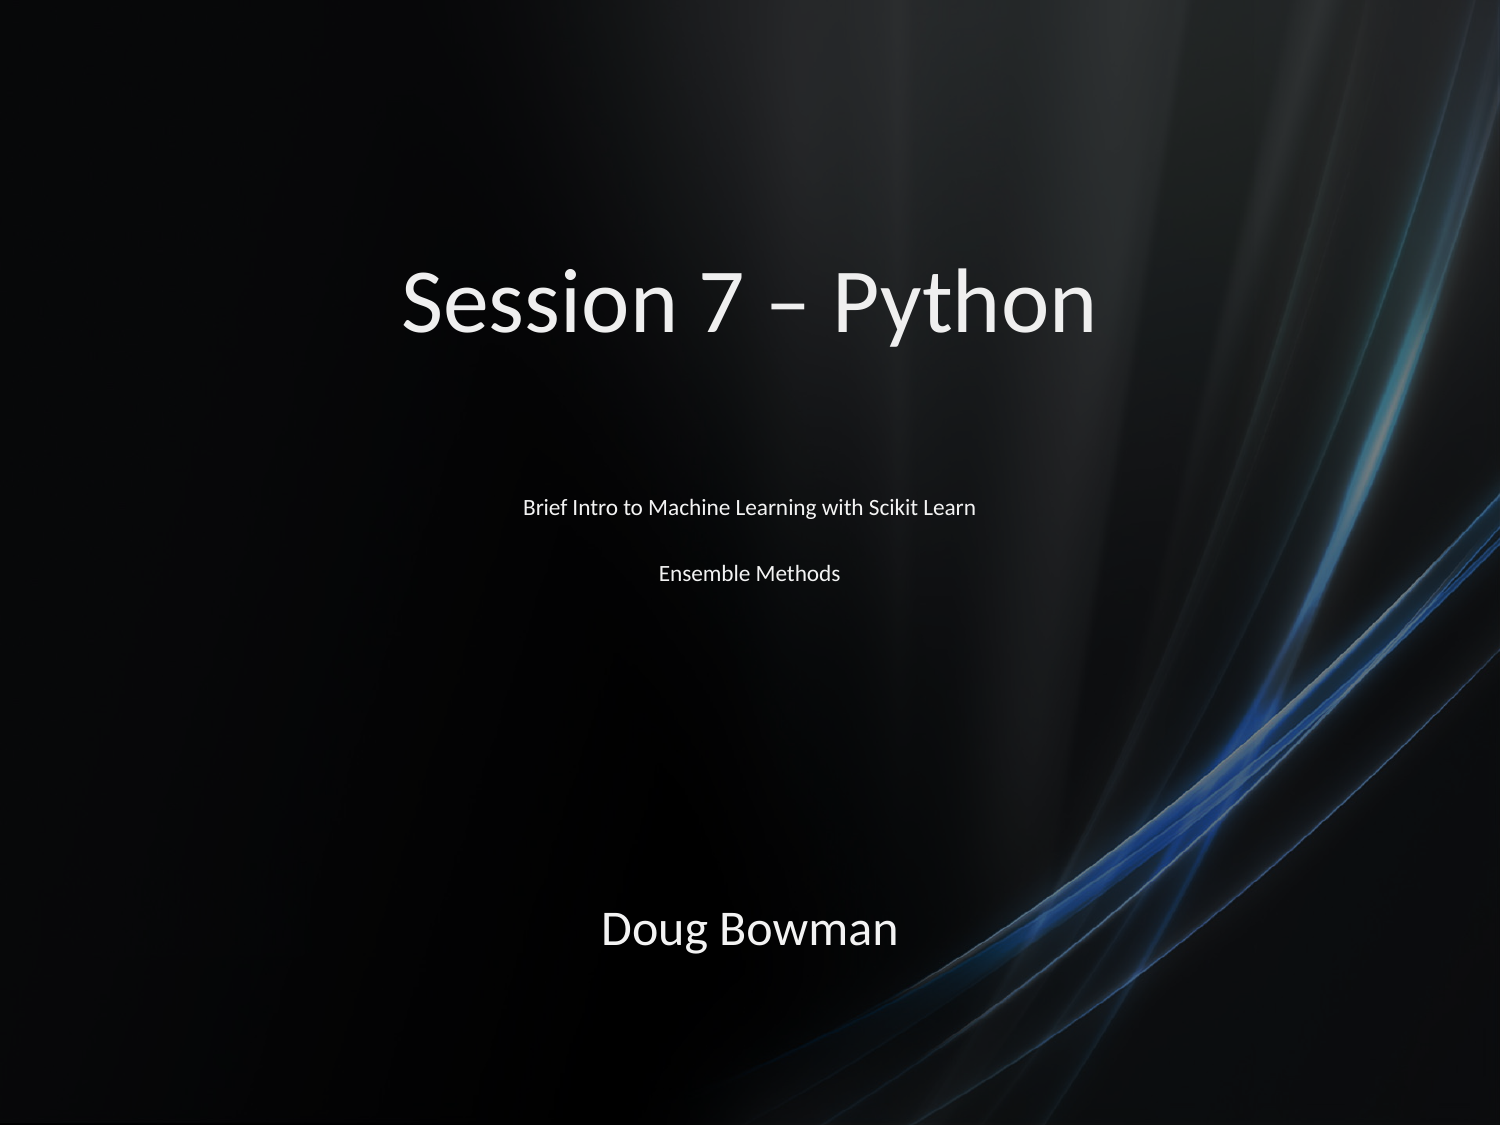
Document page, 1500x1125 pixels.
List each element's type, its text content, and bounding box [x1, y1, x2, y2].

picture [0, 0, 1500, 1125]
text_box Doug Bowman [224, 887, 1275, 999]
subtitle Brief Intro to Machine Learning with Scikit Learn Ensemble Methods [174, 484, 1325, 596]
title Session 7 – Python [112, 174, 1388, 417]
